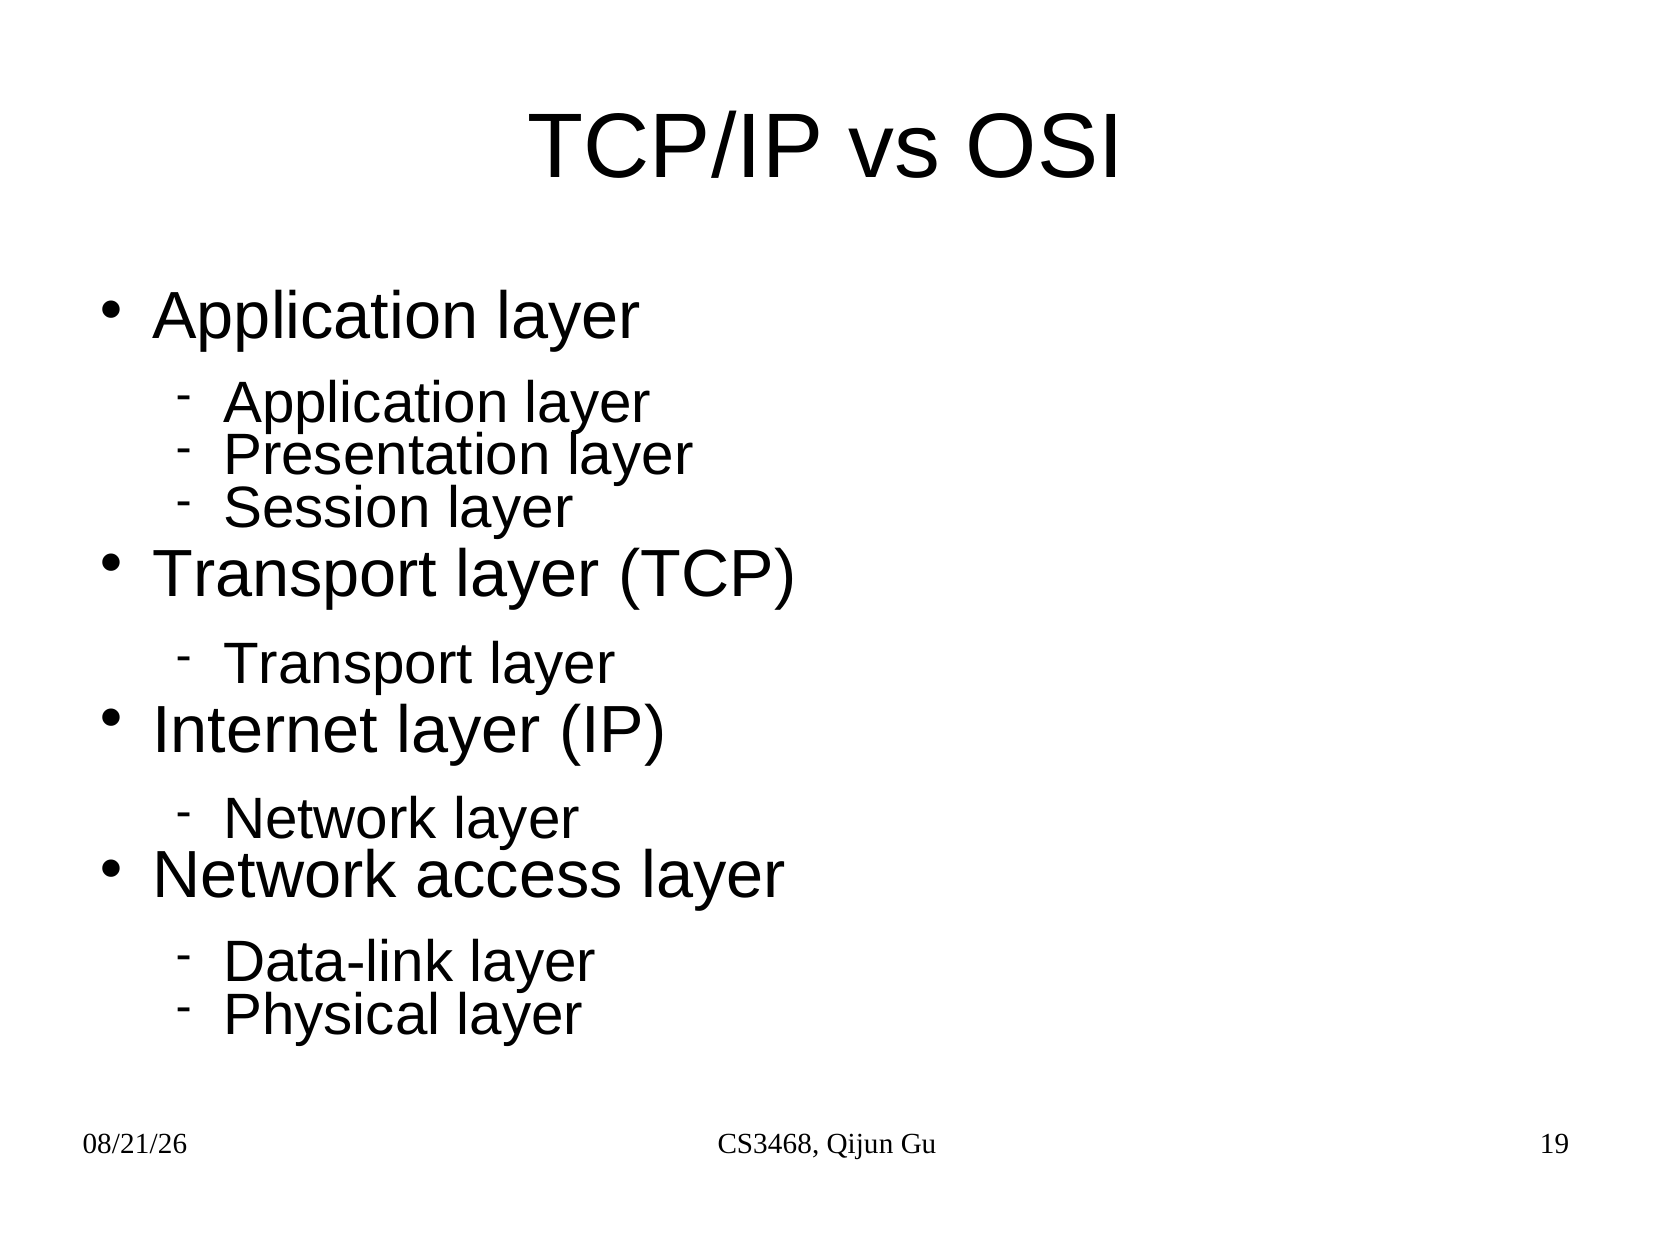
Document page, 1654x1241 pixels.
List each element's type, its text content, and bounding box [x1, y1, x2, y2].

title TCP/IP vs OSI [82, 56, 1571, 249]
list Application layer Application layer Presentation layer Session layer Transport layer (TCP)‏ Transport layer Internet layer (IP)‏ Network layer Network access layer Data-link layer Physical layer [82, 290, 1571, 1094]
